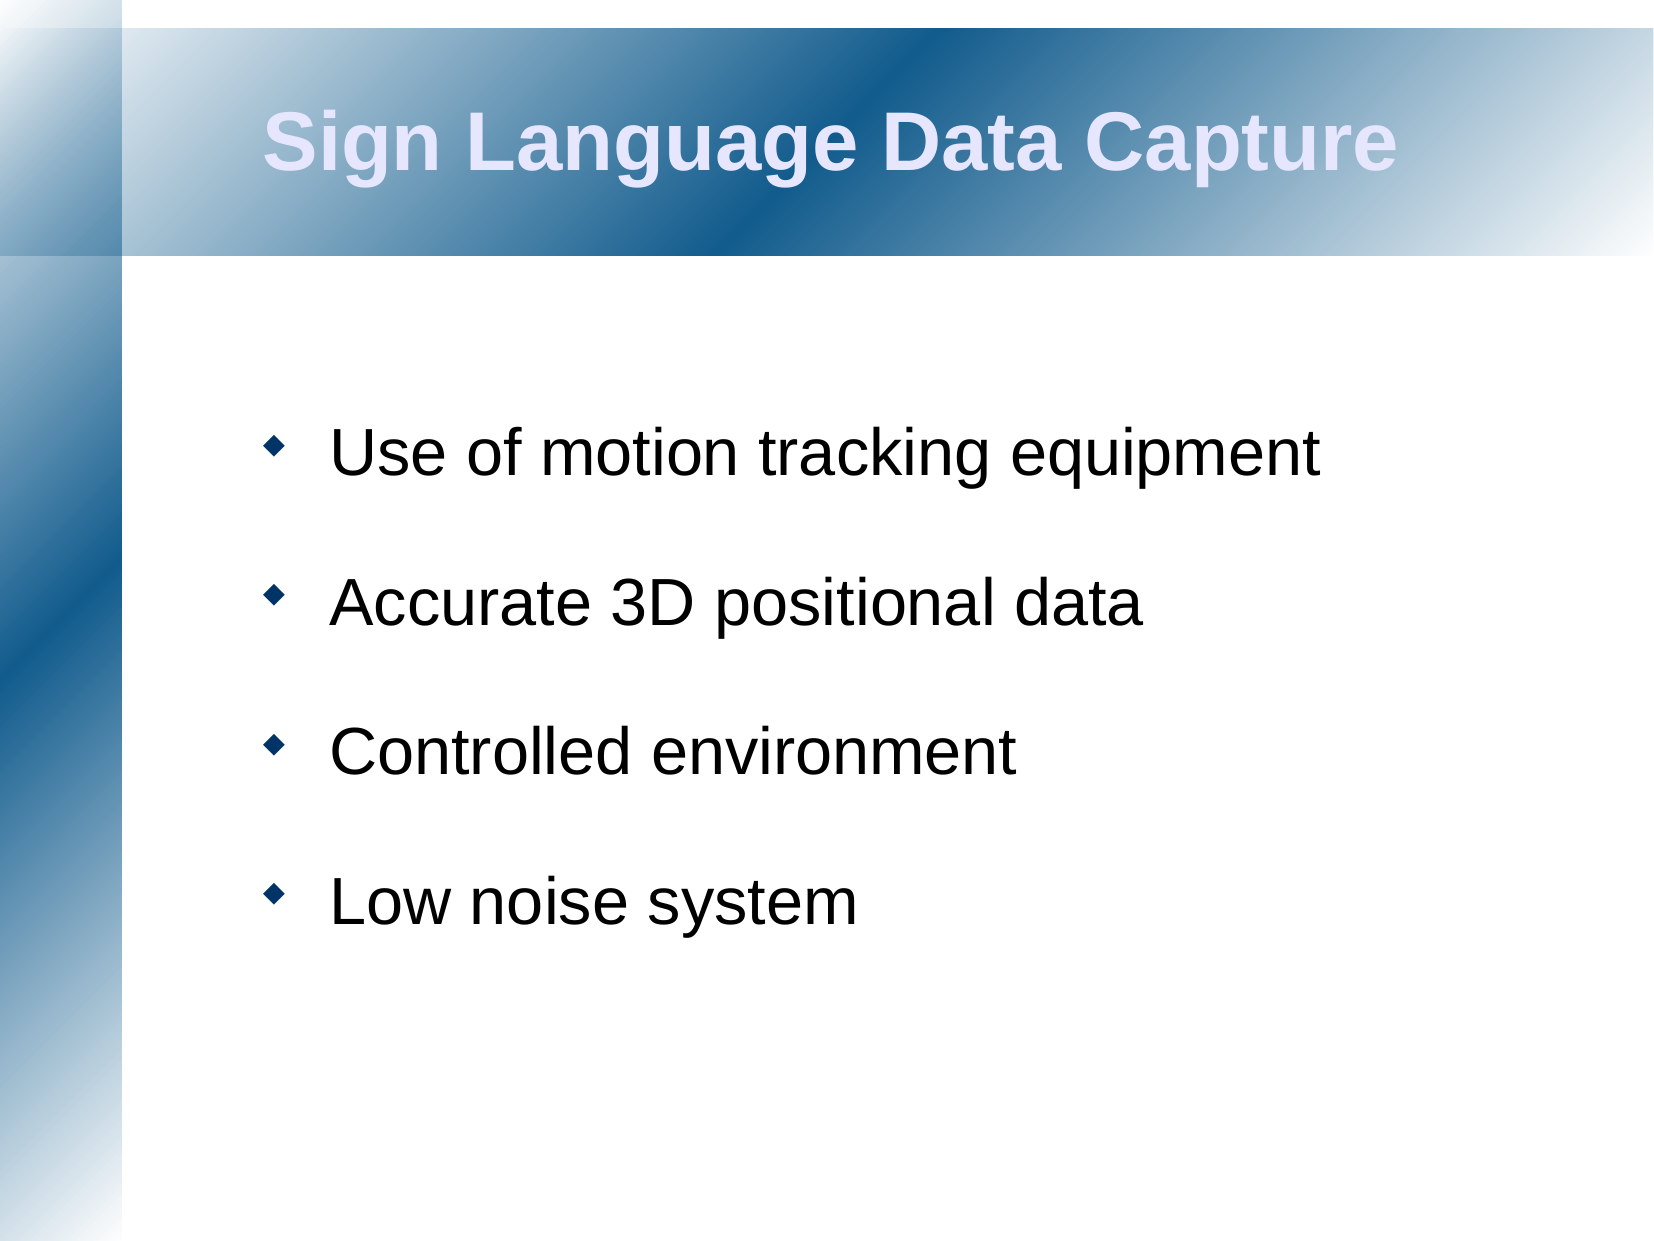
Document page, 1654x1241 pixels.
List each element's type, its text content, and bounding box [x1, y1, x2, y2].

list Use of motion tracking equipment Accurate 3D positional data Controlled environment Low noise system [258, 265, 1633, 1034]
title Sign Language Data Capture [125, 37, 1538, 246]
